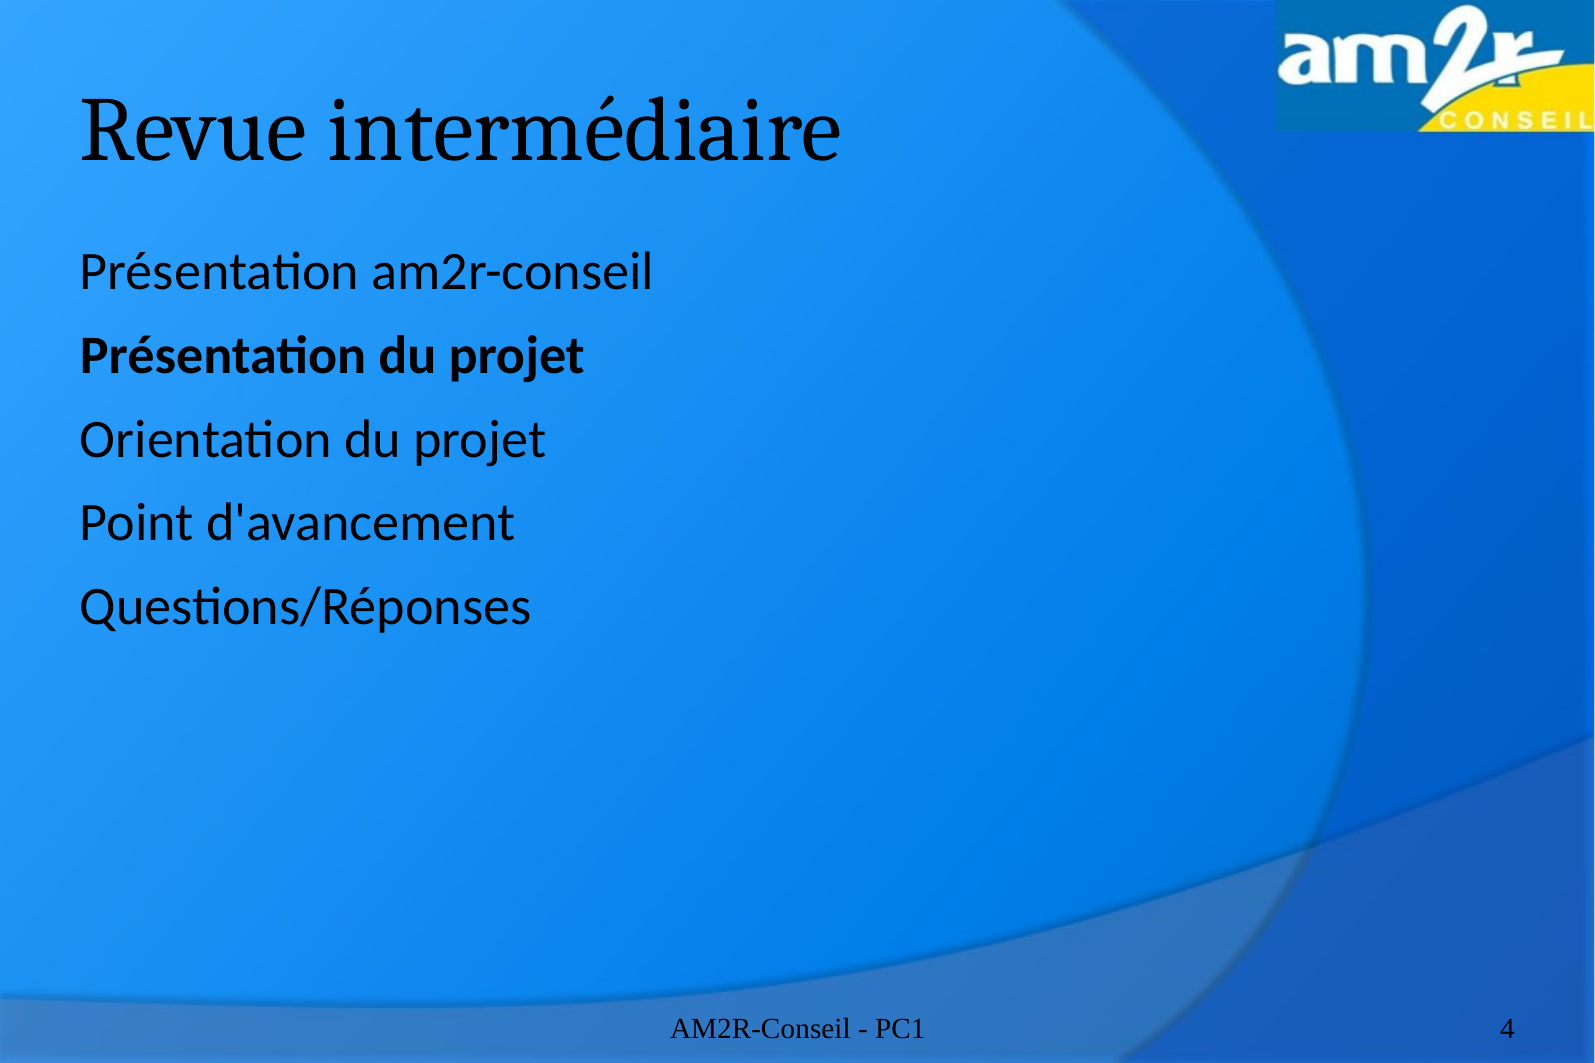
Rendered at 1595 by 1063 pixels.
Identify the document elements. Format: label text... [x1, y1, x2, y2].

list Présentation am2r-conseil Présentation du projet Orientation du projet Point d'avancement Questions/Réponses [79, 248, 1515, 951]
title Revue intermédiaire [79, 42, 1253, 220]
picture [0, 0, 1595, 1063]
